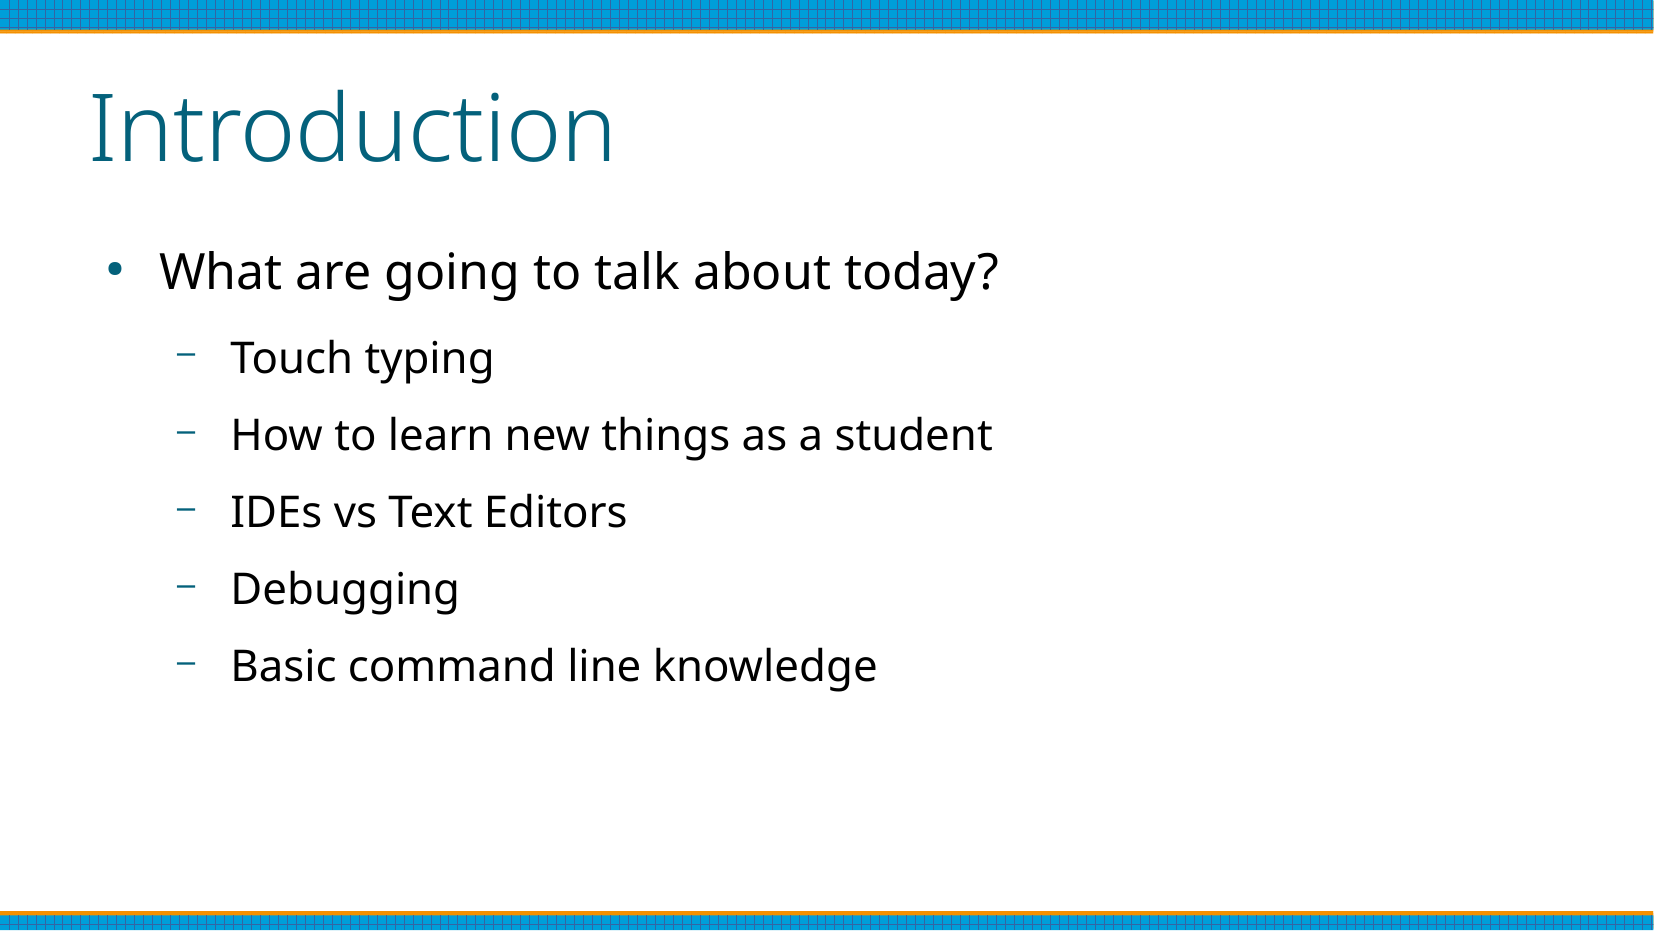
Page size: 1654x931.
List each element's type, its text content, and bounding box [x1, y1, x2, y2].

list What are going to talk about today? Touch typing How to learn new things as a student IDEs vs Text Editors Debugging Basic command line knowledge [88, 236, 1565, 901]
title Introduction [88, 44, 1565, 207]
